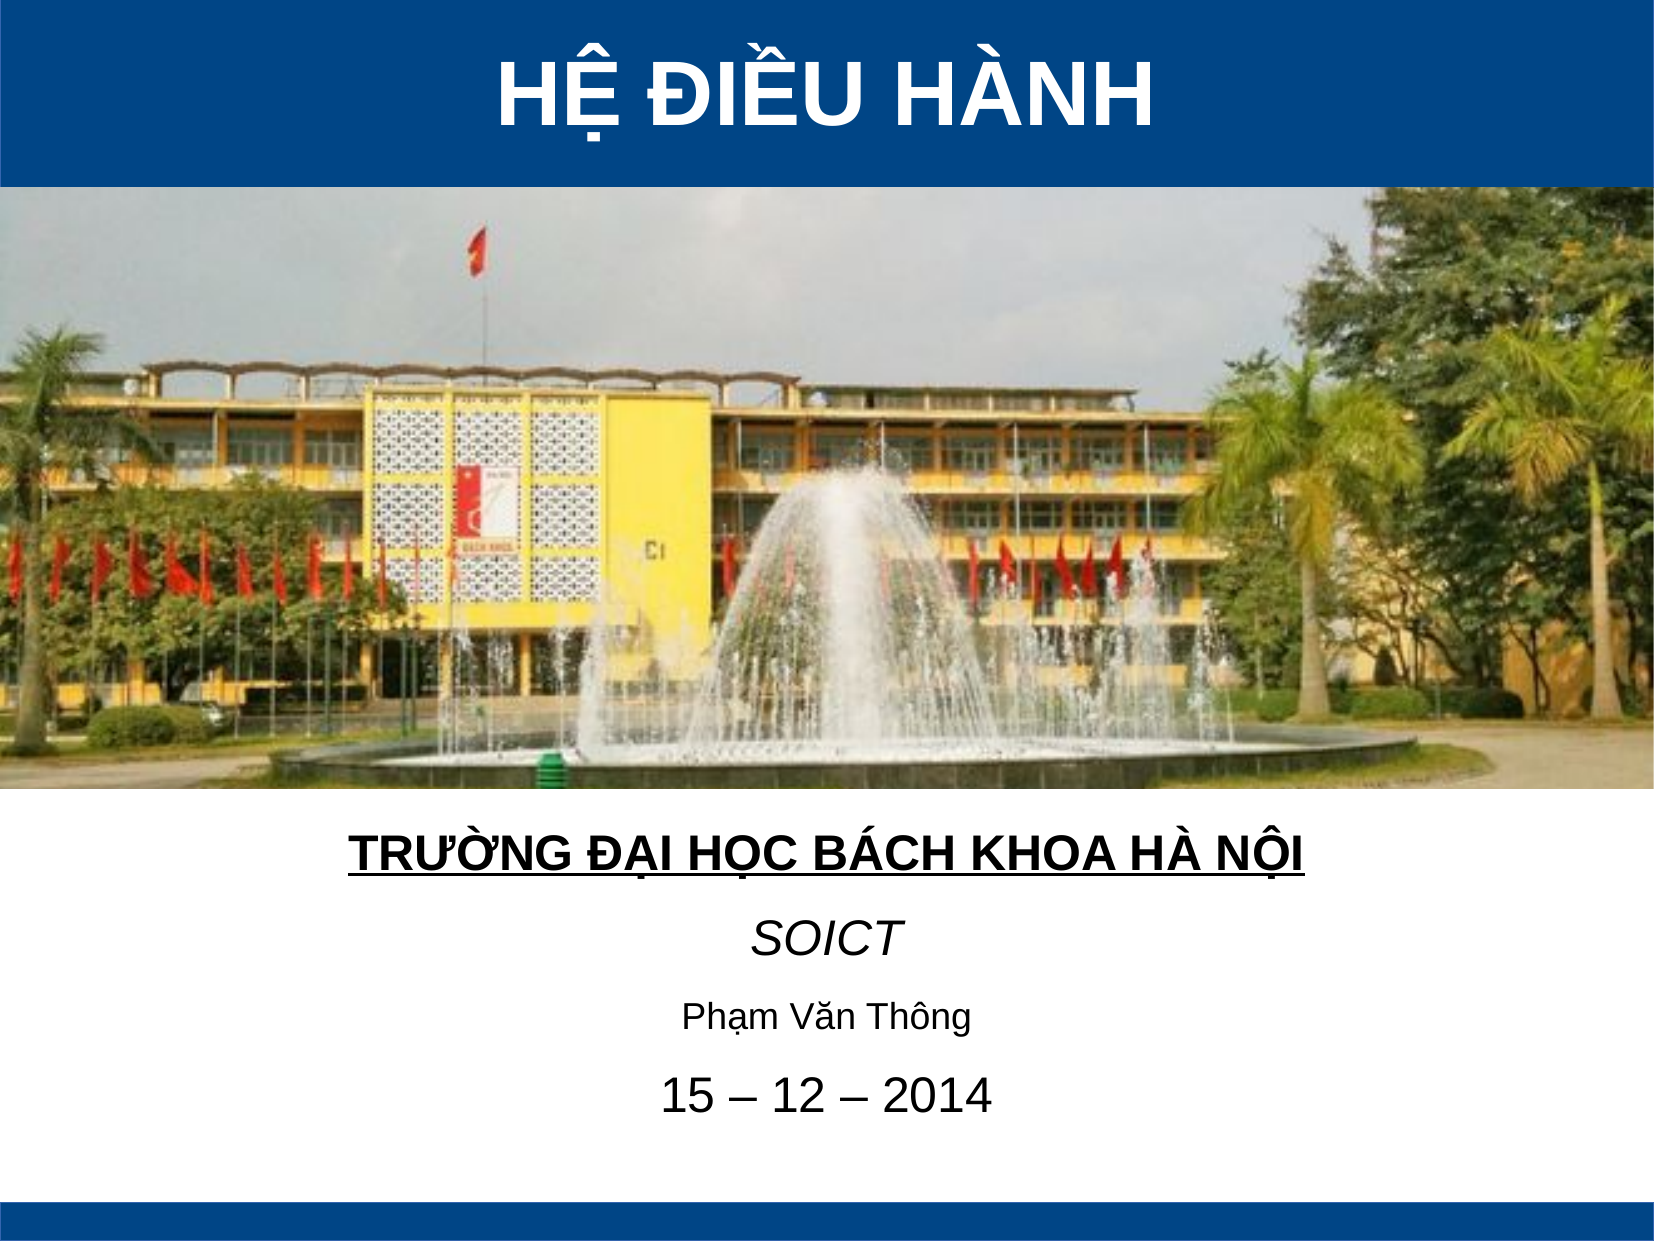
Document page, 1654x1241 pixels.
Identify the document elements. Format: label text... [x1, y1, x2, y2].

picture [0, 187, 1654, 789]
list TRƯỜNG ĐẠI HỌC BÁCH KHOA HÀ NỘI SOICT Phạm Văn Thông 15 – 12 – 2014 [82, 825, 1571, 1175]
title HỆ ĐIỀU HÀNH [0, 0, 1654, 187]
